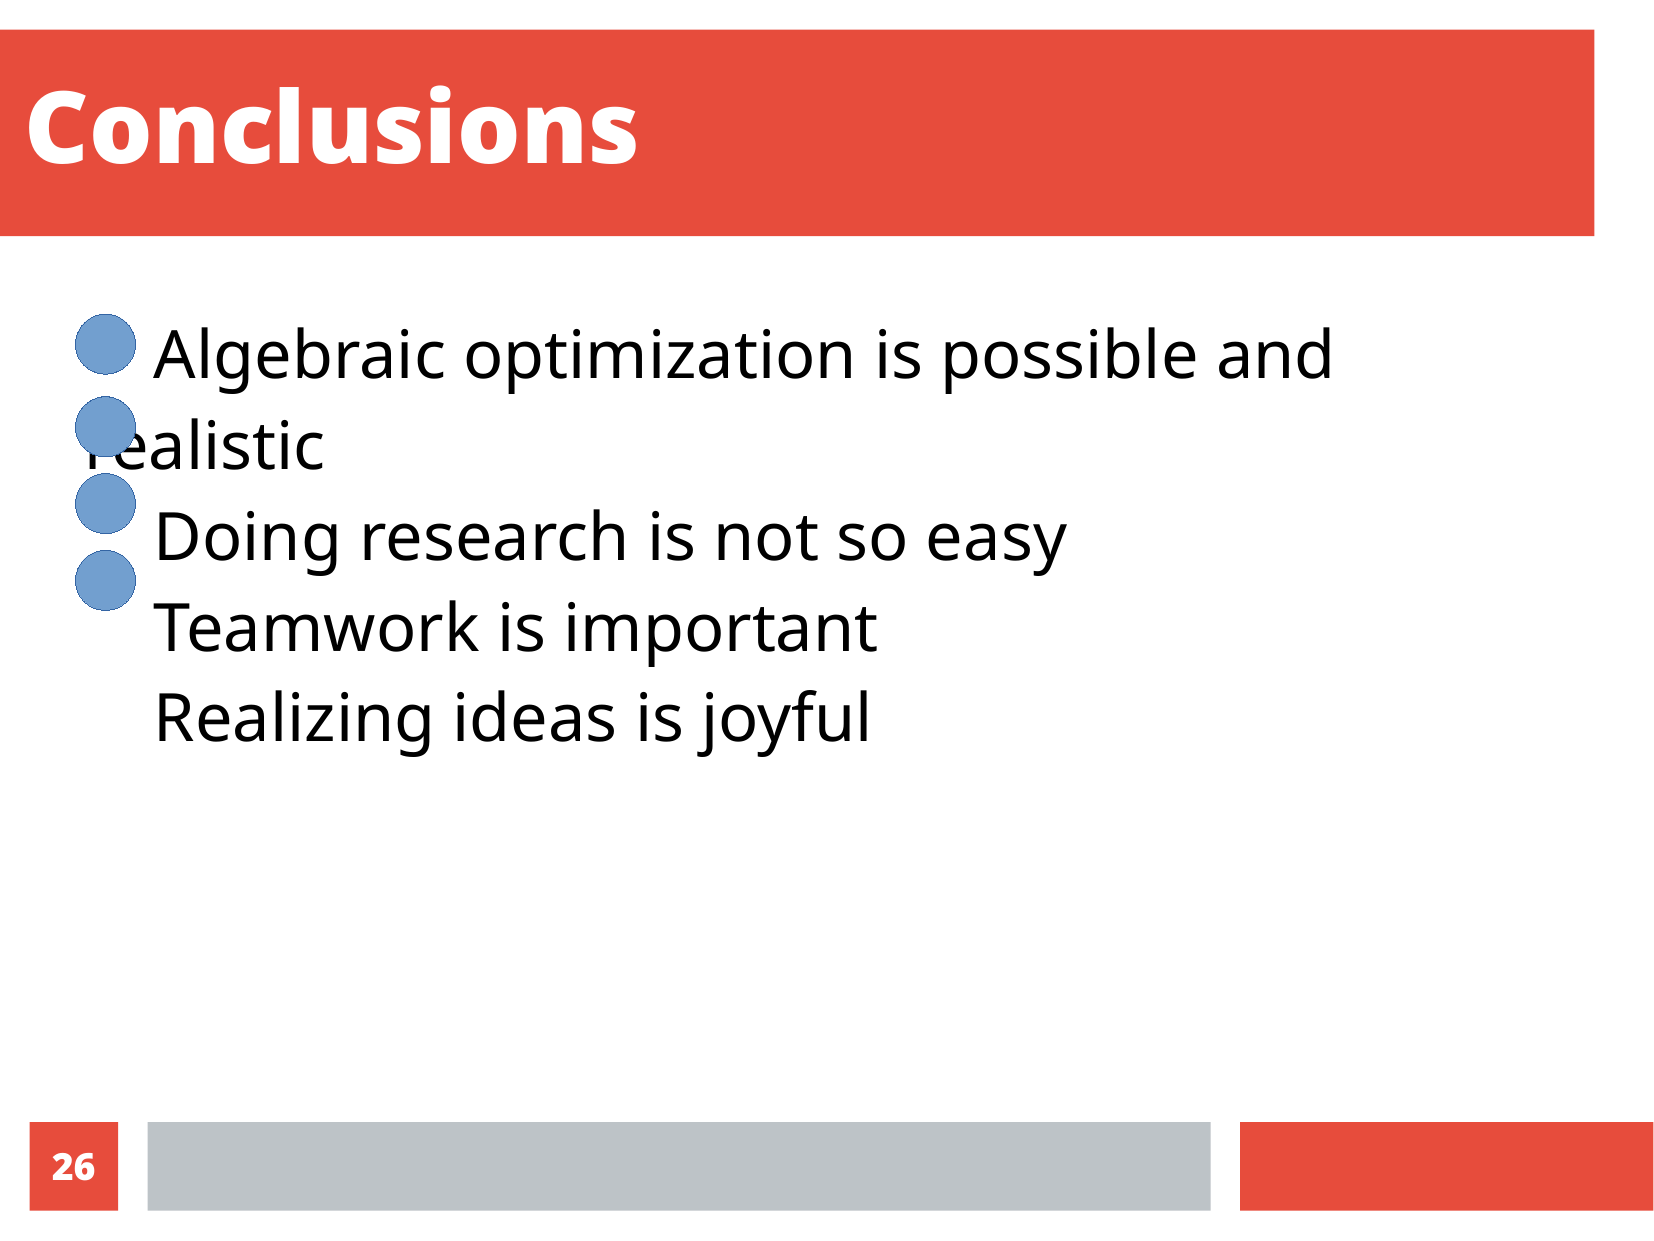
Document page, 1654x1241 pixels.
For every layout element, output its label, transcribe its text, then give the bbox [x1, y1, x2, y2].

text_box [75, 396, 136, 457]
text_box [75, 473, 136, 534]
text_box Algebraic optimization is possible and realistic Doing research is not so easy Teamwork is important Realizing ideas is joyful [70, 300, 1565, 707]
text_box [75, 550, 136, 611]
title Conclusions [24, 45, 1561, 193]
text_box [75, 314, 136, 375]
